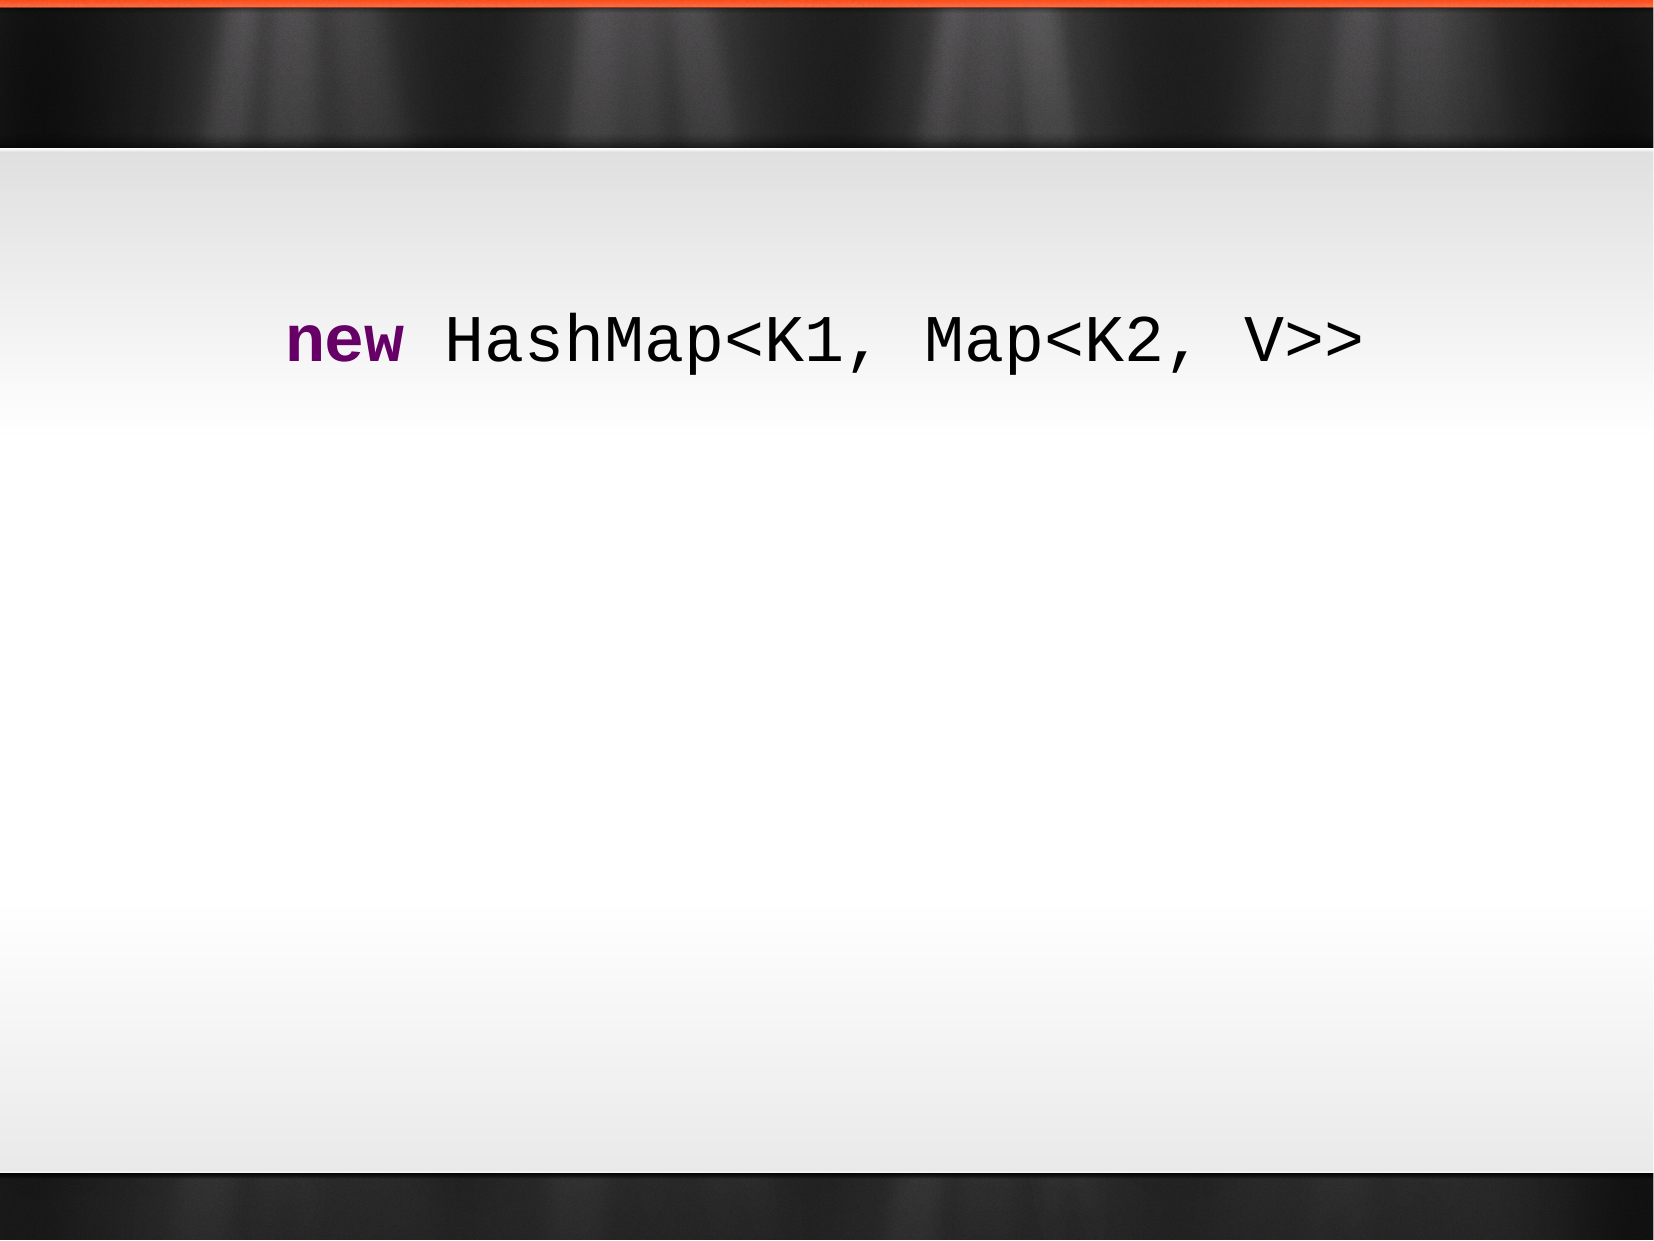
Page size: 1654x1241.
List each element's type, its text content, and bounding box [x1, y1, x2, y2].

picture [0, 0, 1654, 1240]
text_box new HashMap<K1, Map<K2, V>> [80, 305, 1570, 1125]
